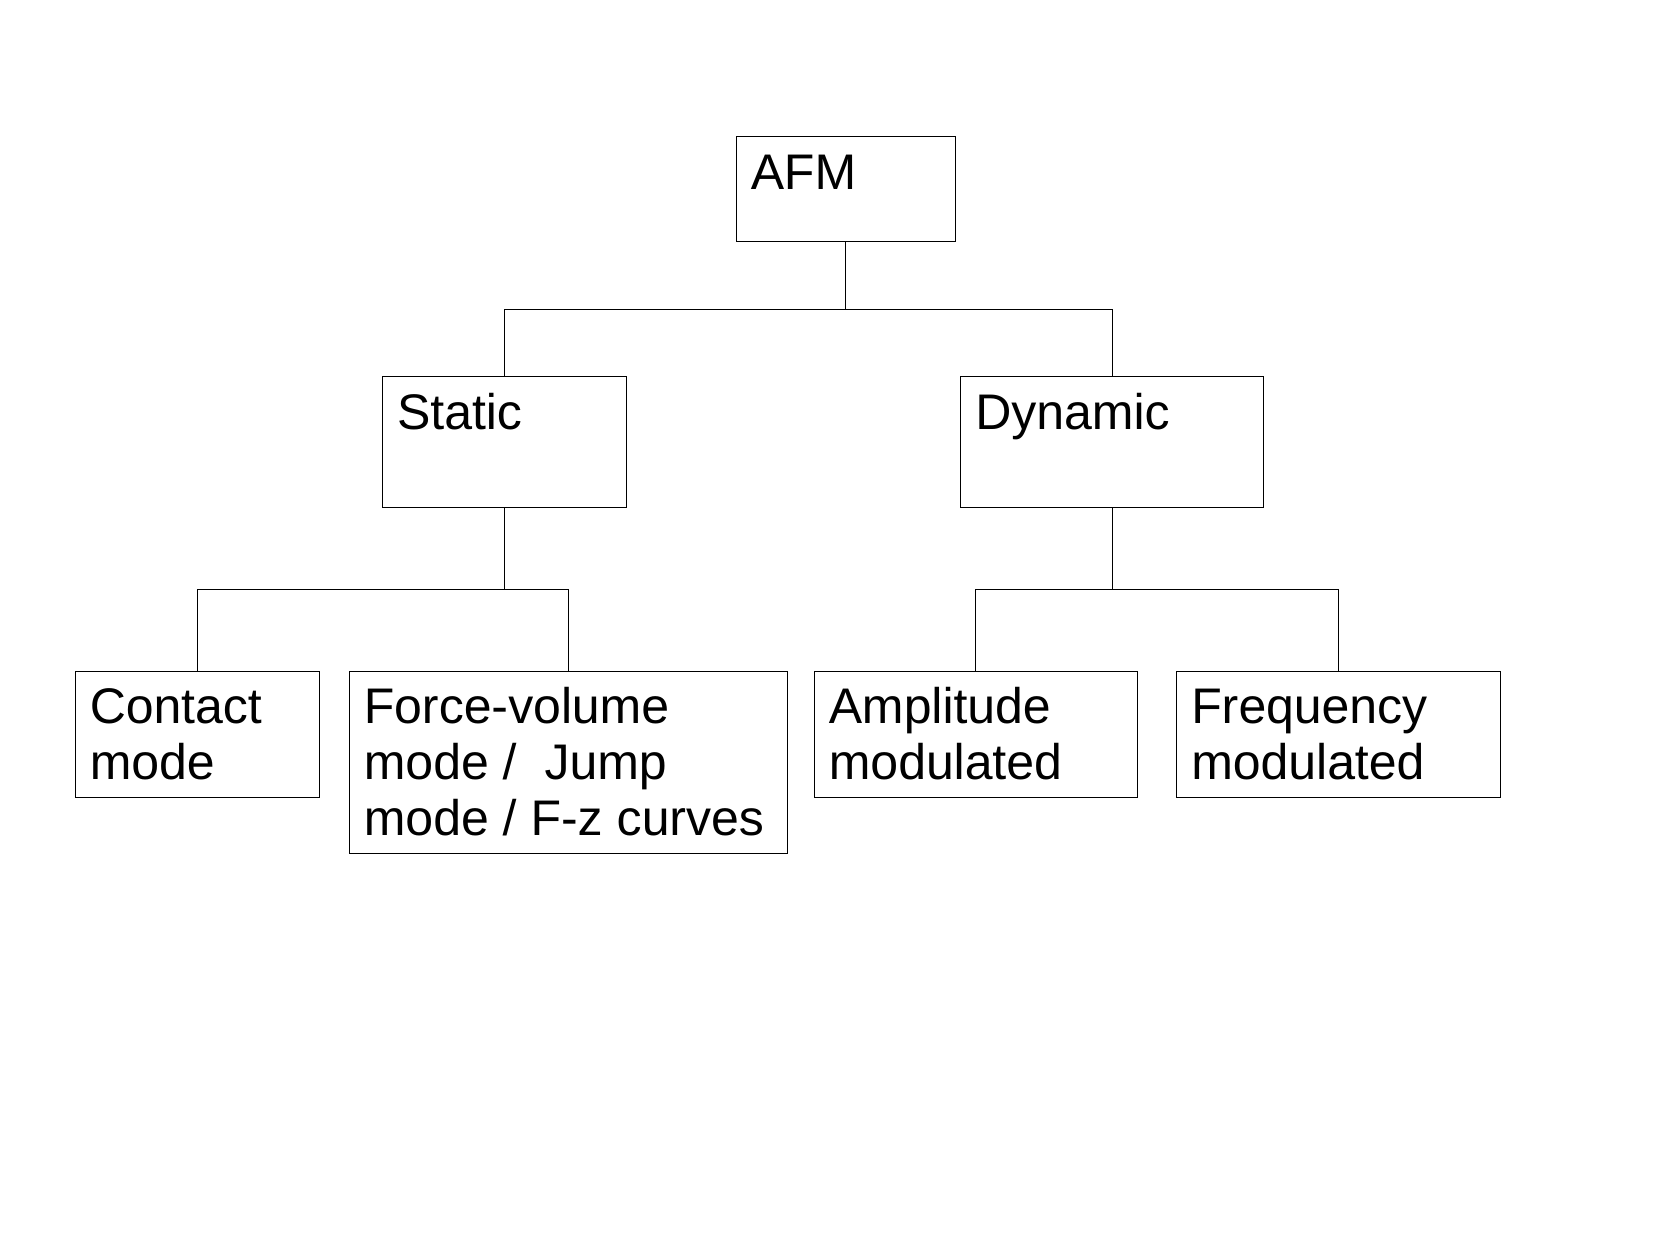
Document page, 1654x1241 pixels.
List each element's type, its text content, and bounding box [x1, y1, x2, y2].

text_box Force-volume mode / Jump mode / F-z curves [349, 671, 788, 854]
text_box Contact mode [75, 671, 320, 798]
text_box Dynamic [960, 376, 1264, 508]
text_box AFM [736, 136, 956, 242]
text_box Static [382, 376, 627, 508]
text_box Amplitude modulated [814, 671, 1138, 798]
text_box Frequency modulated [1176, 671, 1501, 798]
